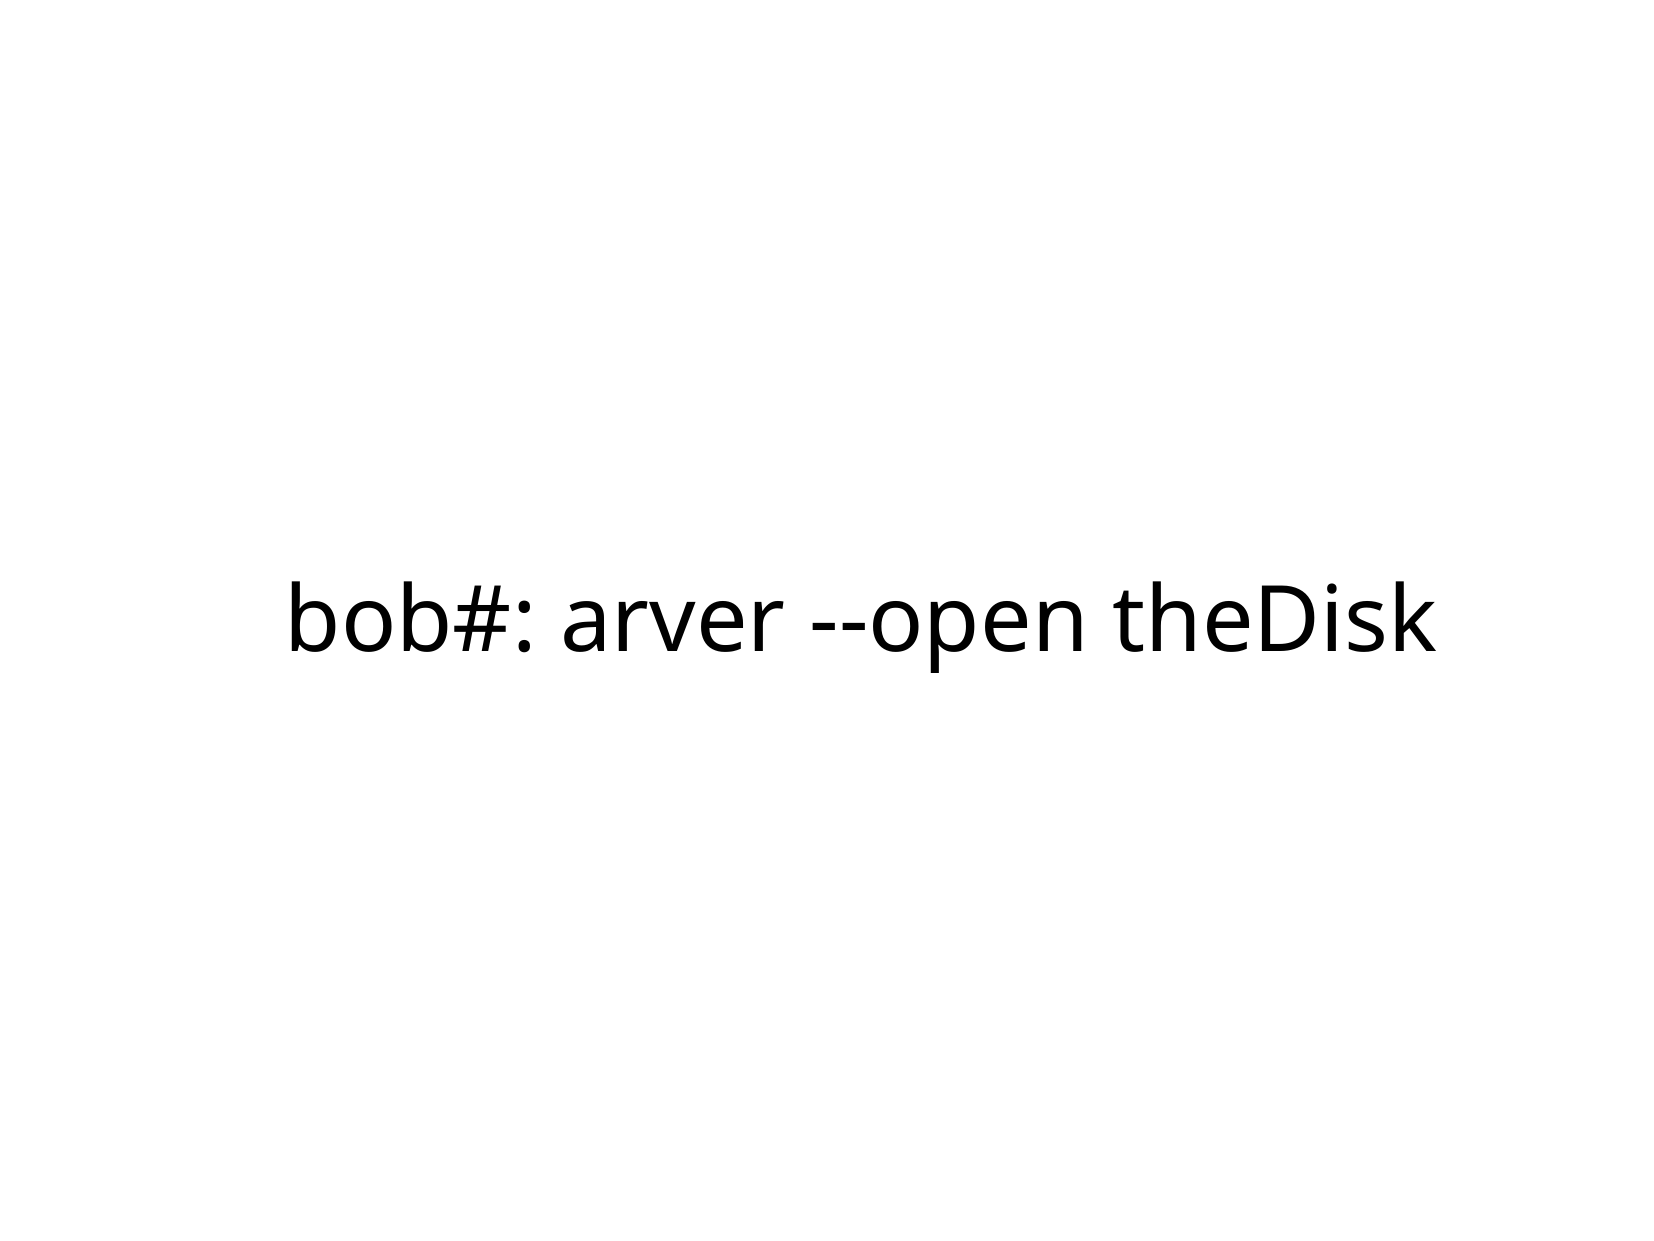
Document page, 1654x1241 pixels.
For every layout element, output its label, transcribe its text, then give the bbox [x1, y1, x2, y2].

text_box bob#: arver --open theDisk [270, 545, 1333, 691]
